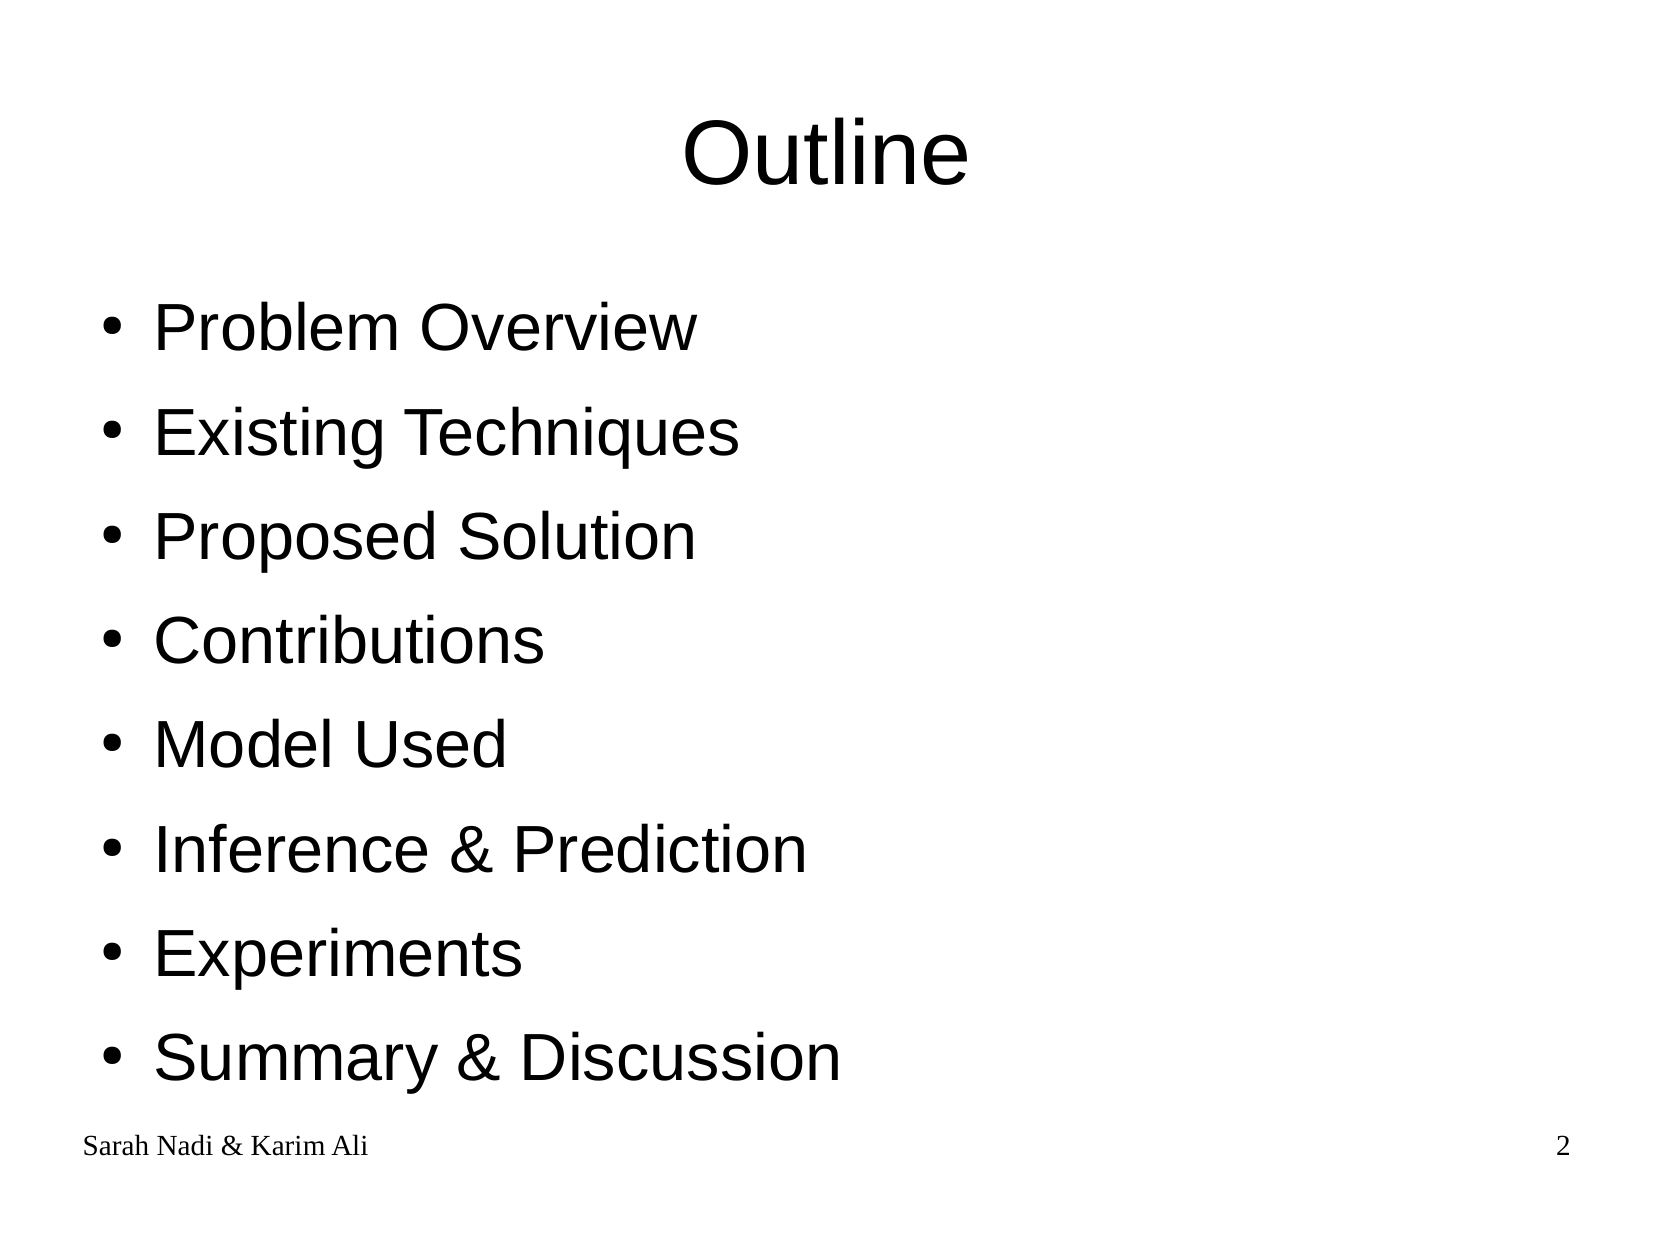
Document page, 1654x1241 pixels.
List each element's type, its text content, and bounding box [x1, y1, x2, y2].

list Problem Overview Existing Techniques Proposed Solution Contributions Model Used Inference & Prediction Experiments Summary & Discussion [82, 290, 1571, 1109]
title Outline [82, 49, 1571, 257]
